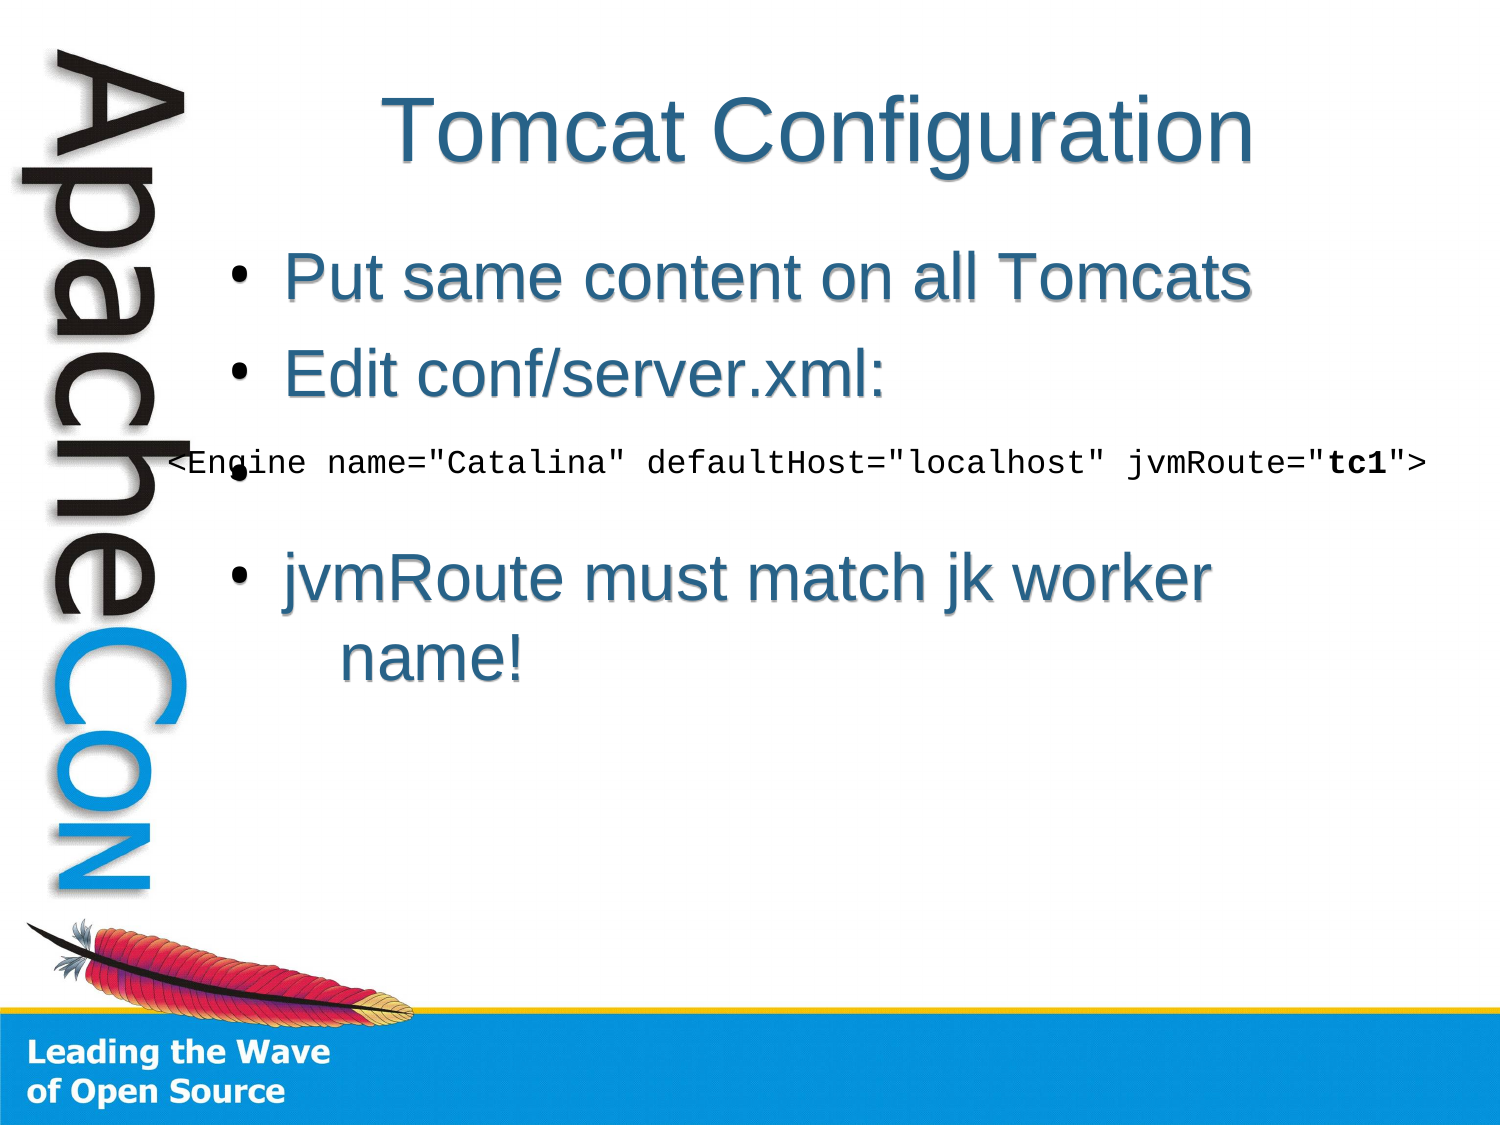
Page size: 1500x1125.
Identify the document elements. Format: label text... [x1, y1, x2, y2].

text_box <Engine name="Catalina" defaultHost="localhost" jvmRoute="tc1"> [152, 432, 1442, 487]
list Put same content on all Tomcats Edit conf/server.xml: jvmRoute must match jk worker name! [212, 224, 1426, 432]
title Tomcat Configuration [212, 62, 1426, 188]
list Put same content on all Tomcats Edit conf/server.xml: jvmRoute must match jk worker name! [212, 487, 1426, 913]
